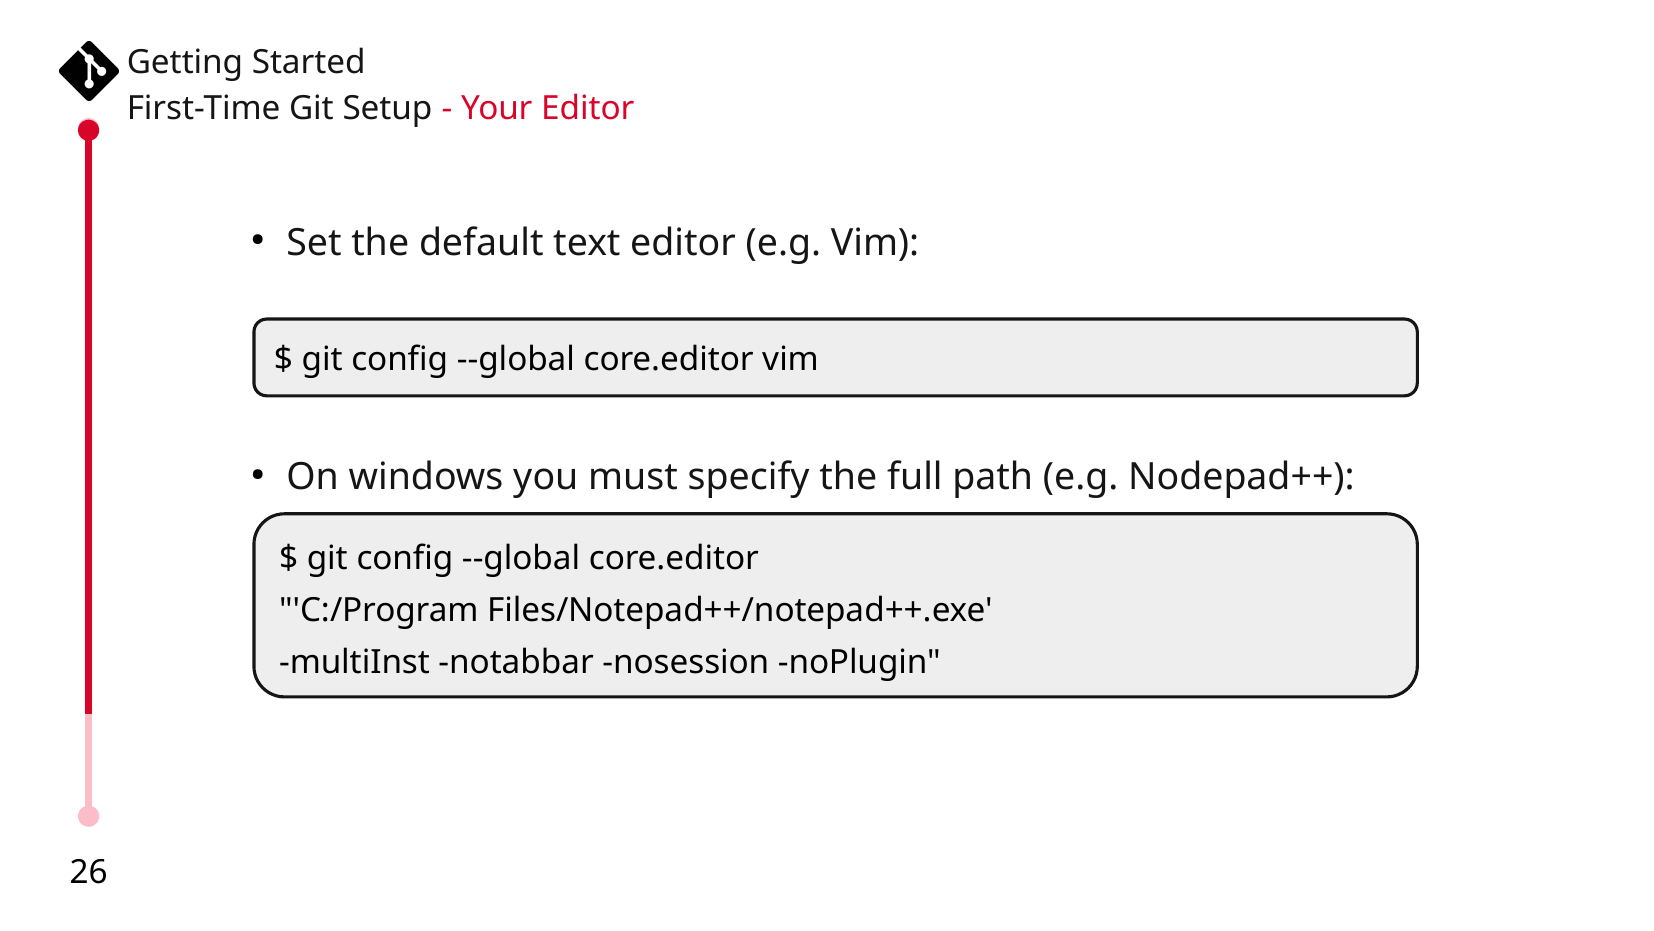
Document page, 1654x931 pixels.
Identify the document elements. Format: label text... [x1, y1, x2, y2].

text_box $ git config --global core.editor vim [253, 319, 1418, 396]
picture [59, 41, 119, 101]
text_box 26 [47, 840, 130, 889]
text_box $ git config --global core.editor "'C:/Program Files/Notepad++/notepad++.exe' -multiInst -notabbar -nosession -noPlugin" [253, 513, 1418, 697]
text_box Getting Started First-Time Git Setup - Your Editor [112, 31, 1506, 113]
text_box Set the default text editor (e.g. Vim): On windows you must specify the full path (e.g. Nodepad++): [236, 118, 1418, 591]
